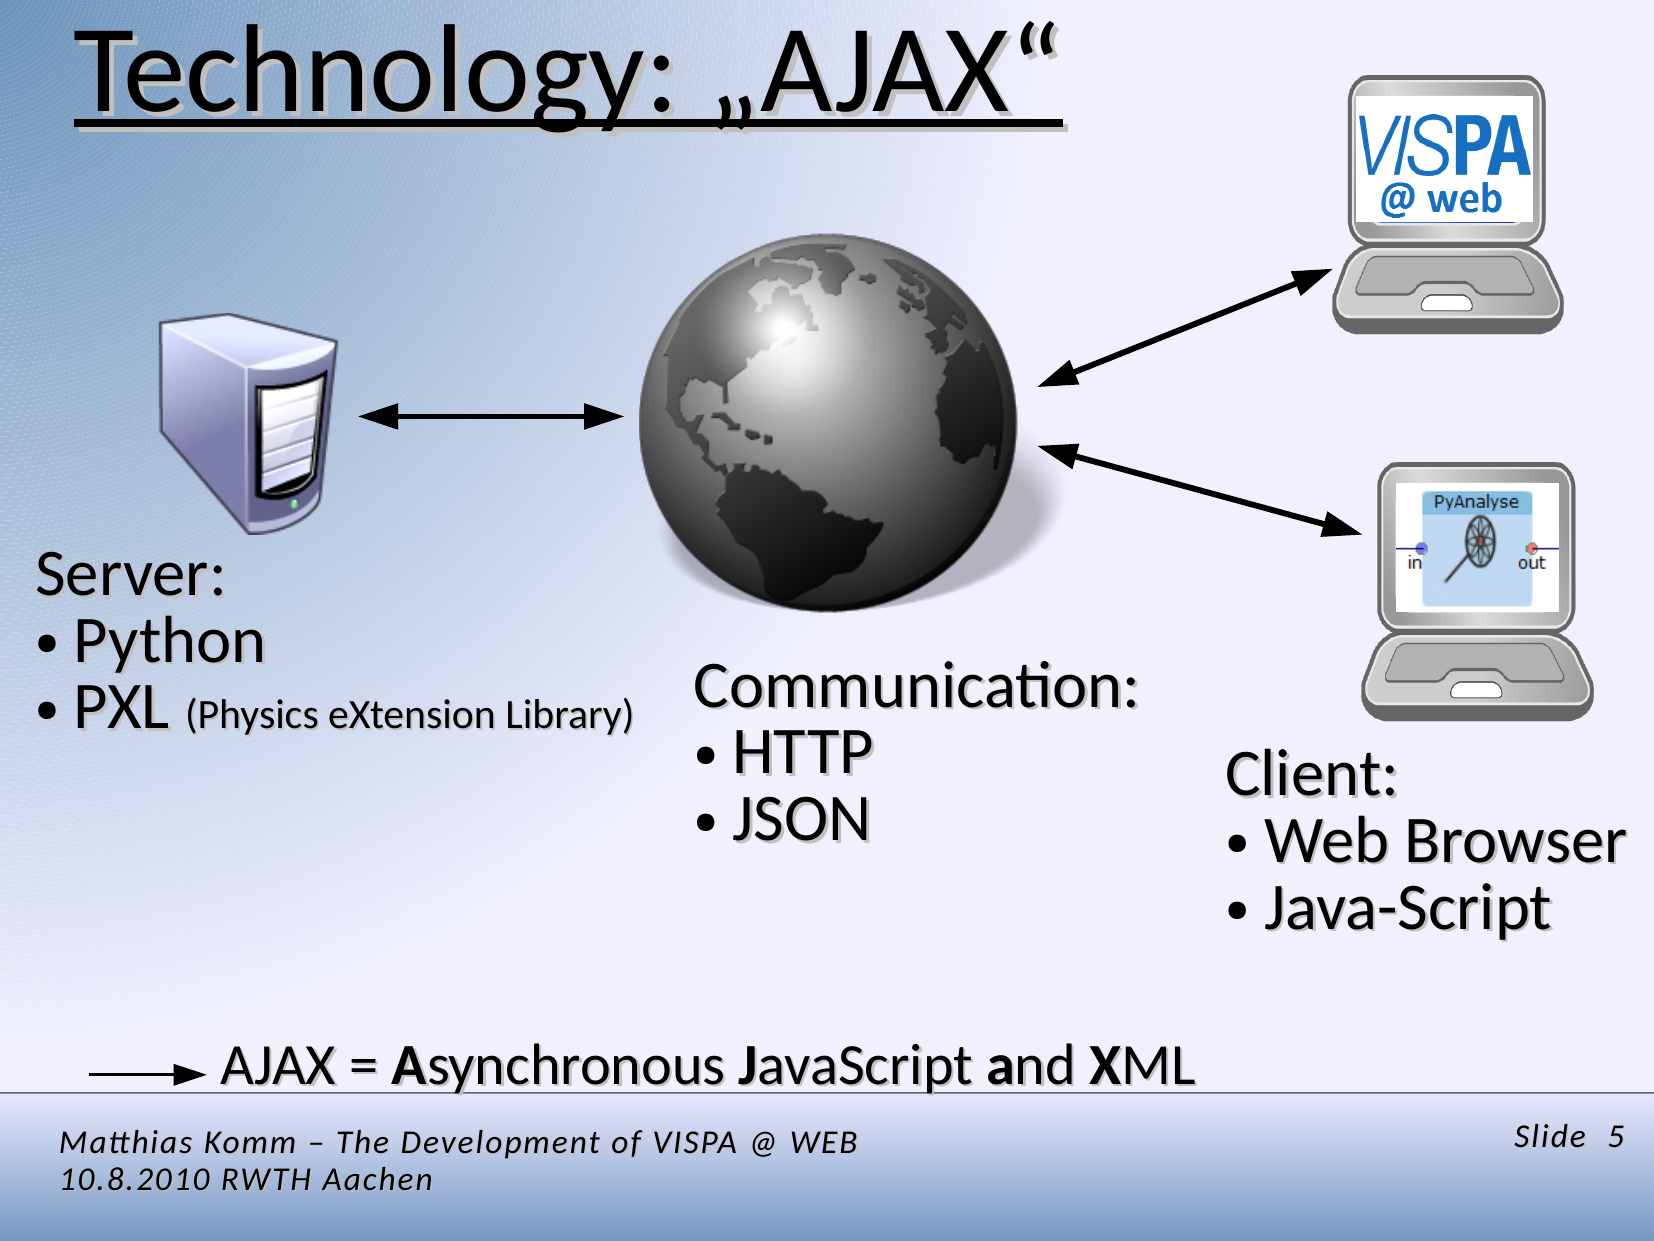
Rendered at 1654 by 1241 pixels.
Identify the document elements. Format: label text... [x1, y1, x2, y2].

text_box Communication: HTTP JSON [679, 649, 1157, 909]
text_box Technology: „AJAX“ [59, 9, 1123, 178]
picture [639, 209, 1068, 638]
picture [1332, 416, 1625, 738]
text_box AJAX = Asynchronous JavaScript and XML [205, 1033, 1211, 1120]
text_box Client: Web Browser Java-Script [1210, 738, 1654, 998]
picture [137, 313, 359, 535]
text_box Server: Python PXL (Physics eXtension Library) [20, 537, 650, 798]
picture [1303, 29, 1595, 387]
